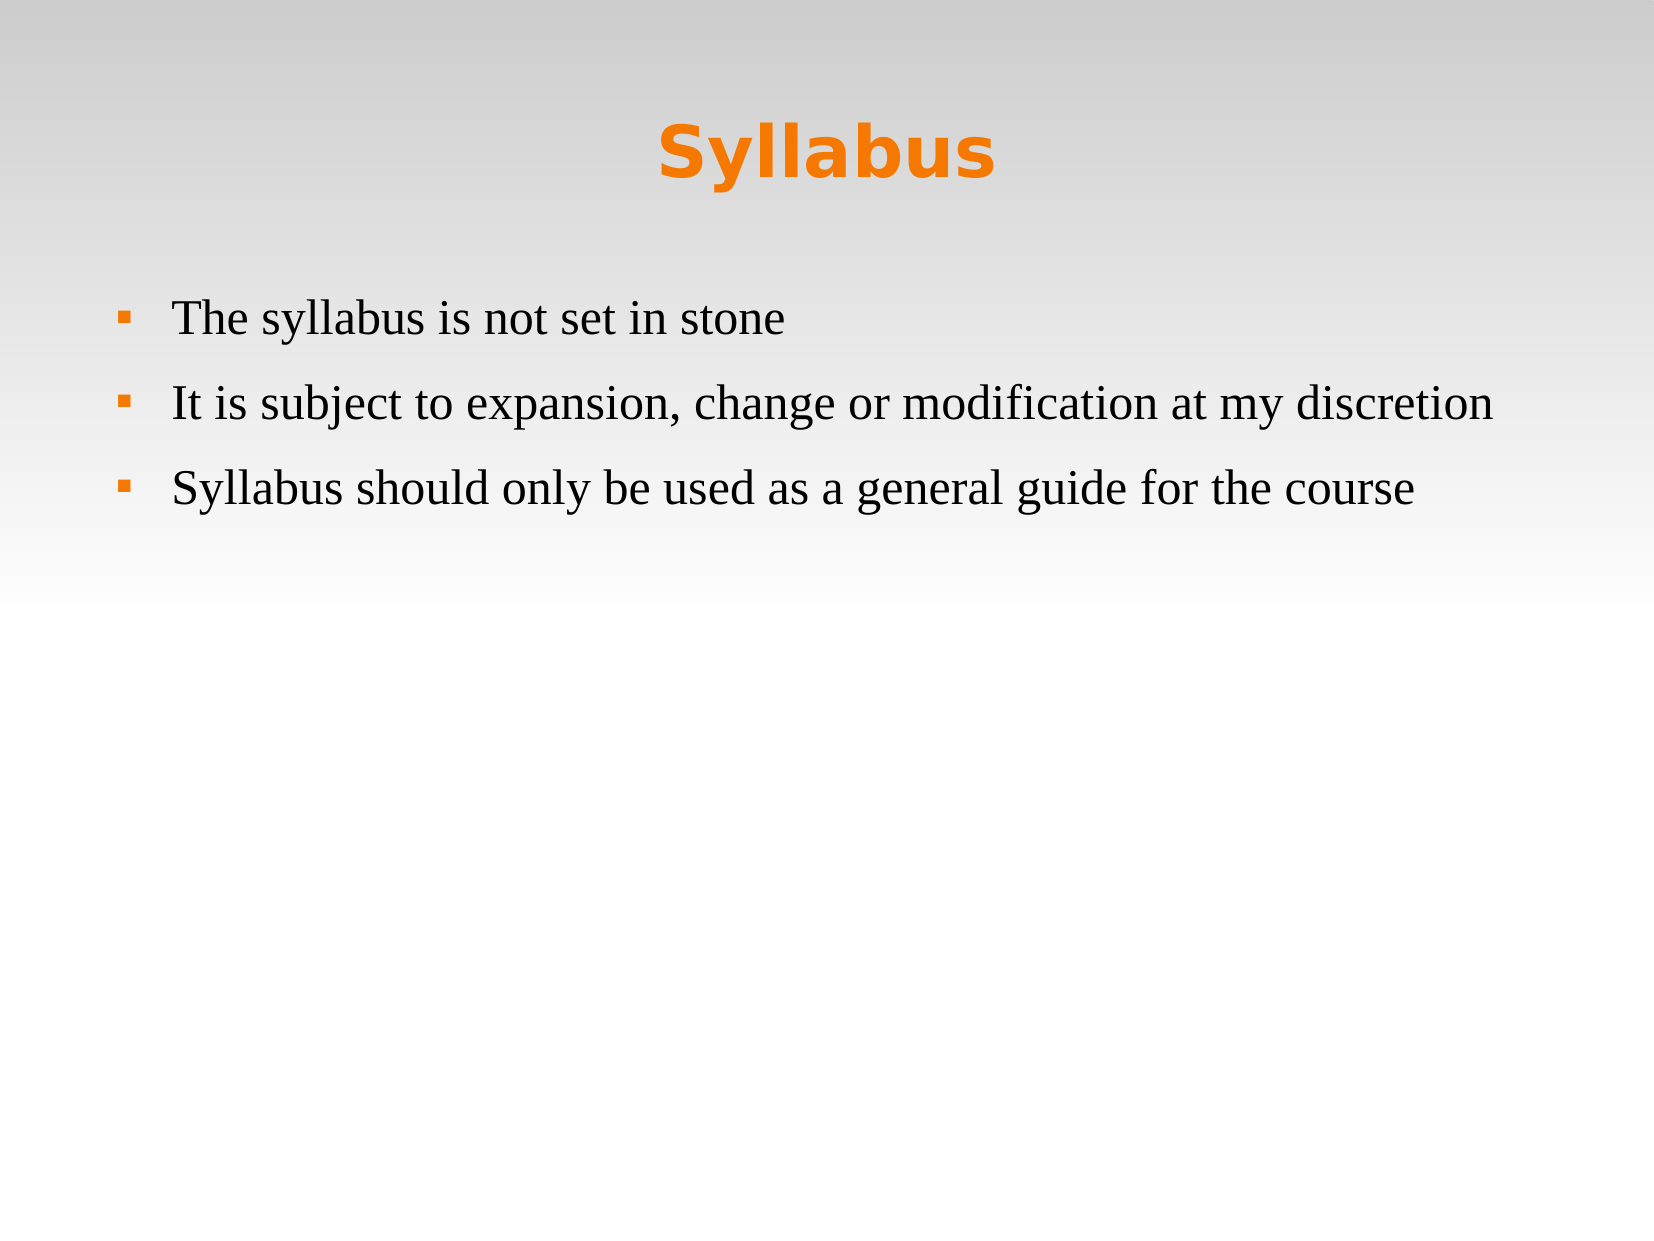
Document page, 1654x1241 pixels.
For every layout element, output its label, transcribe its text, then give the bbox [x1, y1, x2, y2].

title Syllabus [82, 49, 1571, 257]
list The syllabus is not set in stone It is subject to expansion, change or modification at my discretion Syllabus should only be used as a general guide for the course [82, 290, 1571, 1109]
